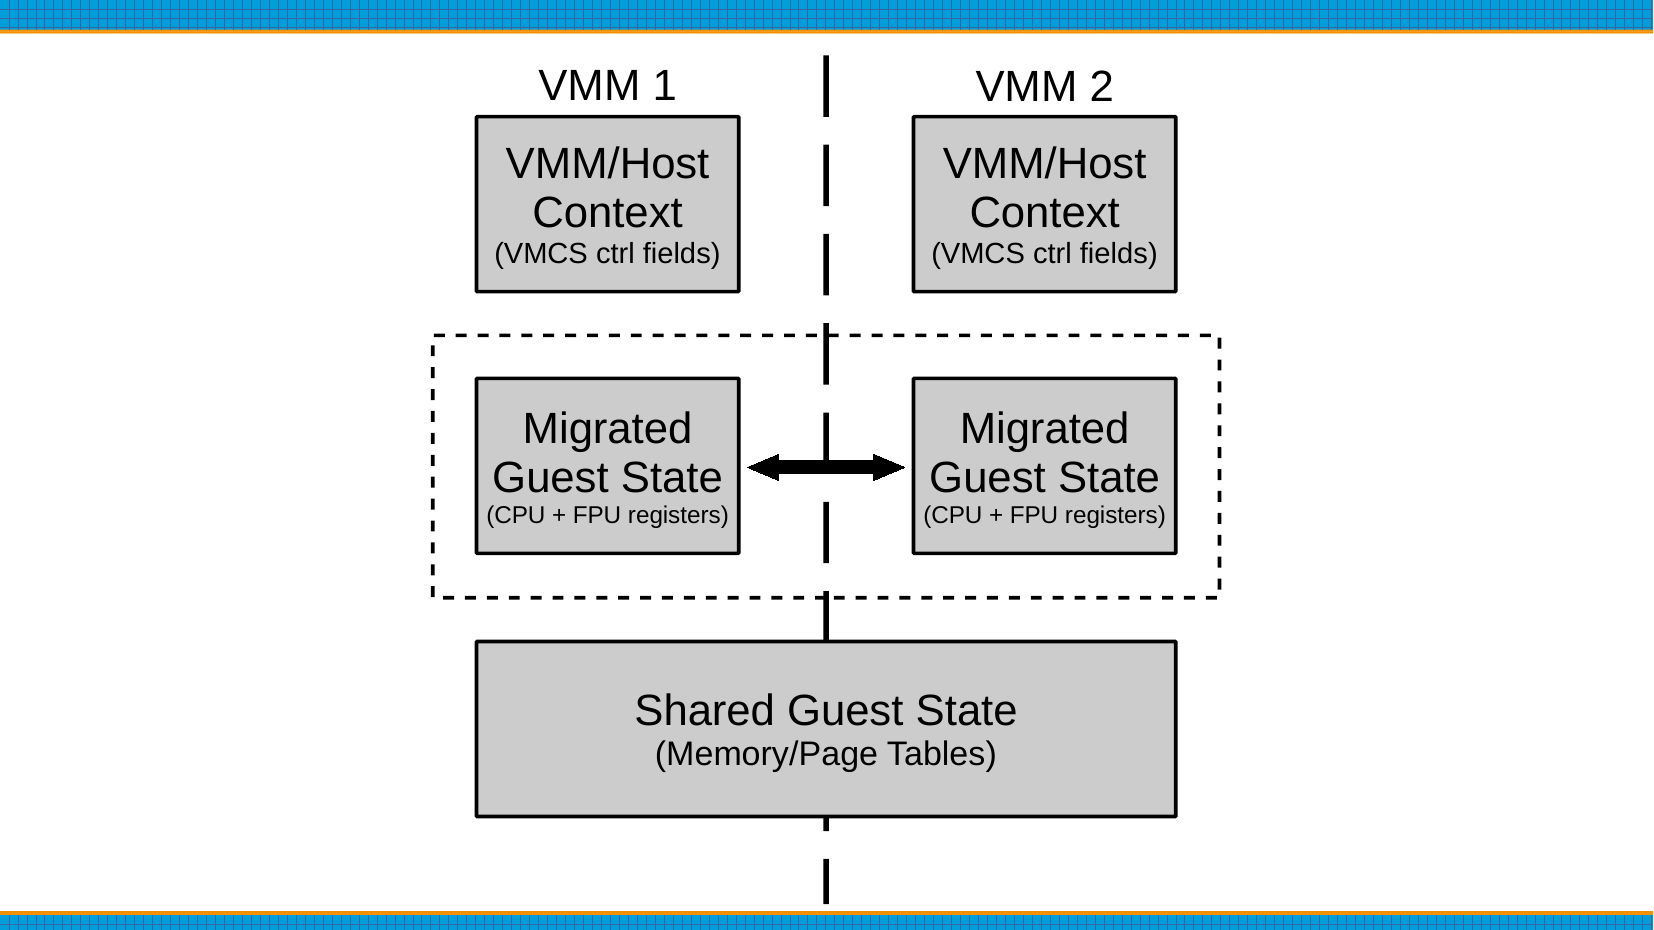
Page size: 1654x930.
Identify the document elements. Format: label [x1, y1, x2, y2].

picture [429, 55, 1224, 906]
